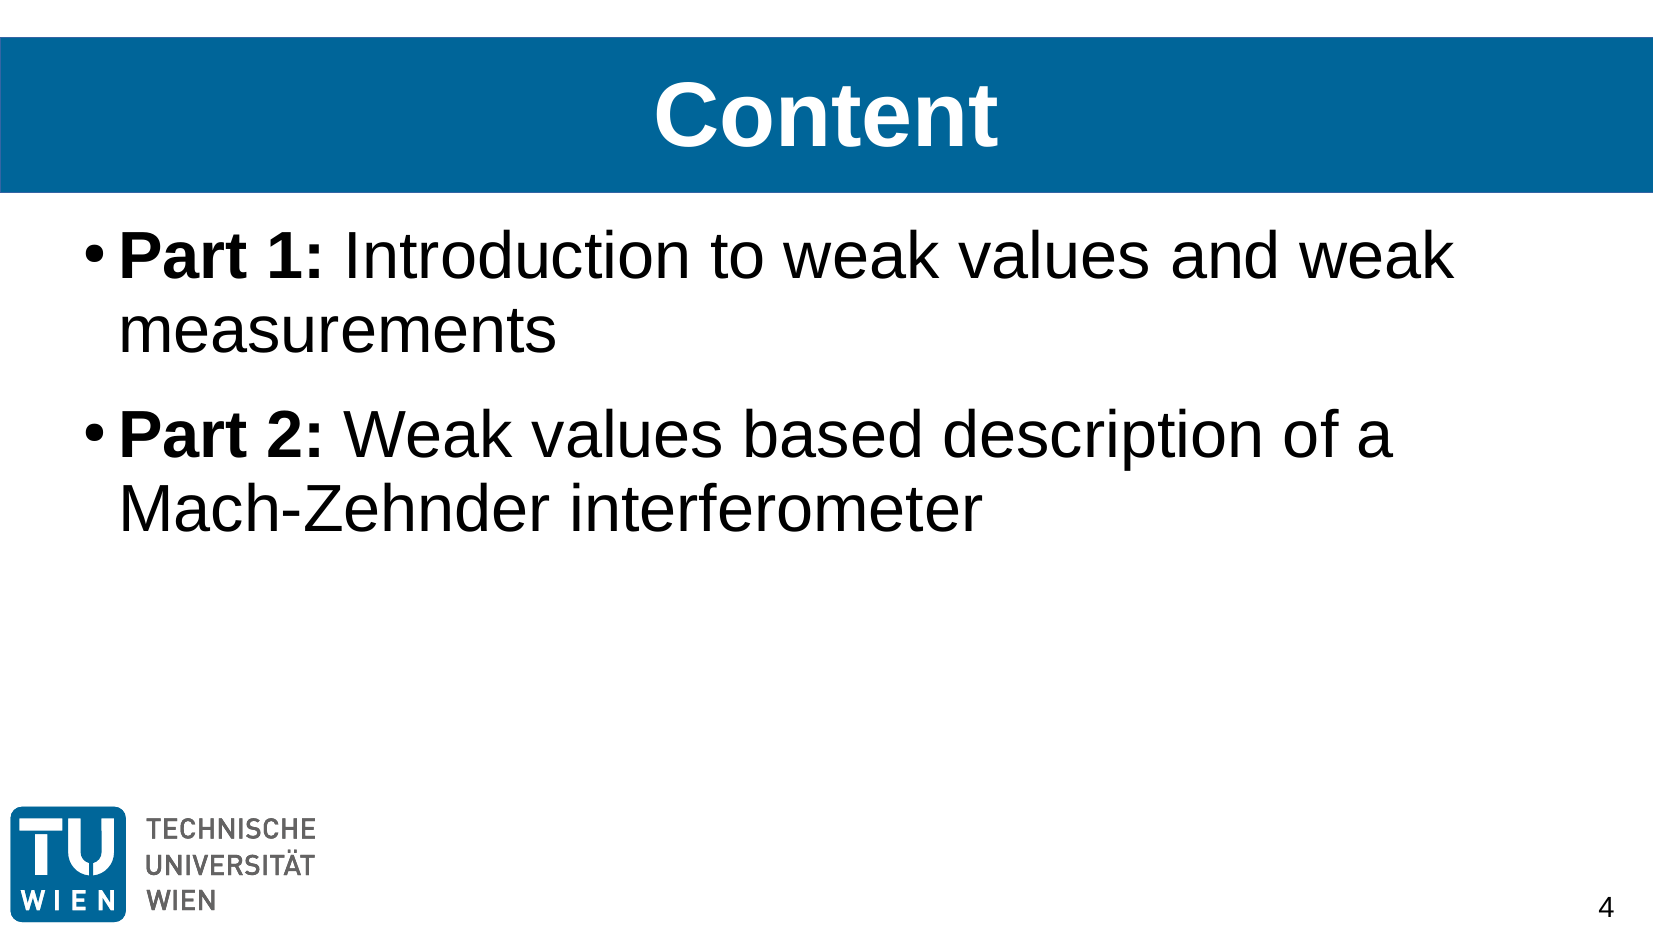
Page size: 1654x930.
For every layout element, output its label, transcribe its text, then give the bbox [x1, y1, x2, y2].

list Part 1: Introduction to weak values and weak measurements Part 2: Weak values based description of a Mach-Zehnder interferometer [82, 217, 1571, 757]
title Content [0, 37, 1653, 193]
